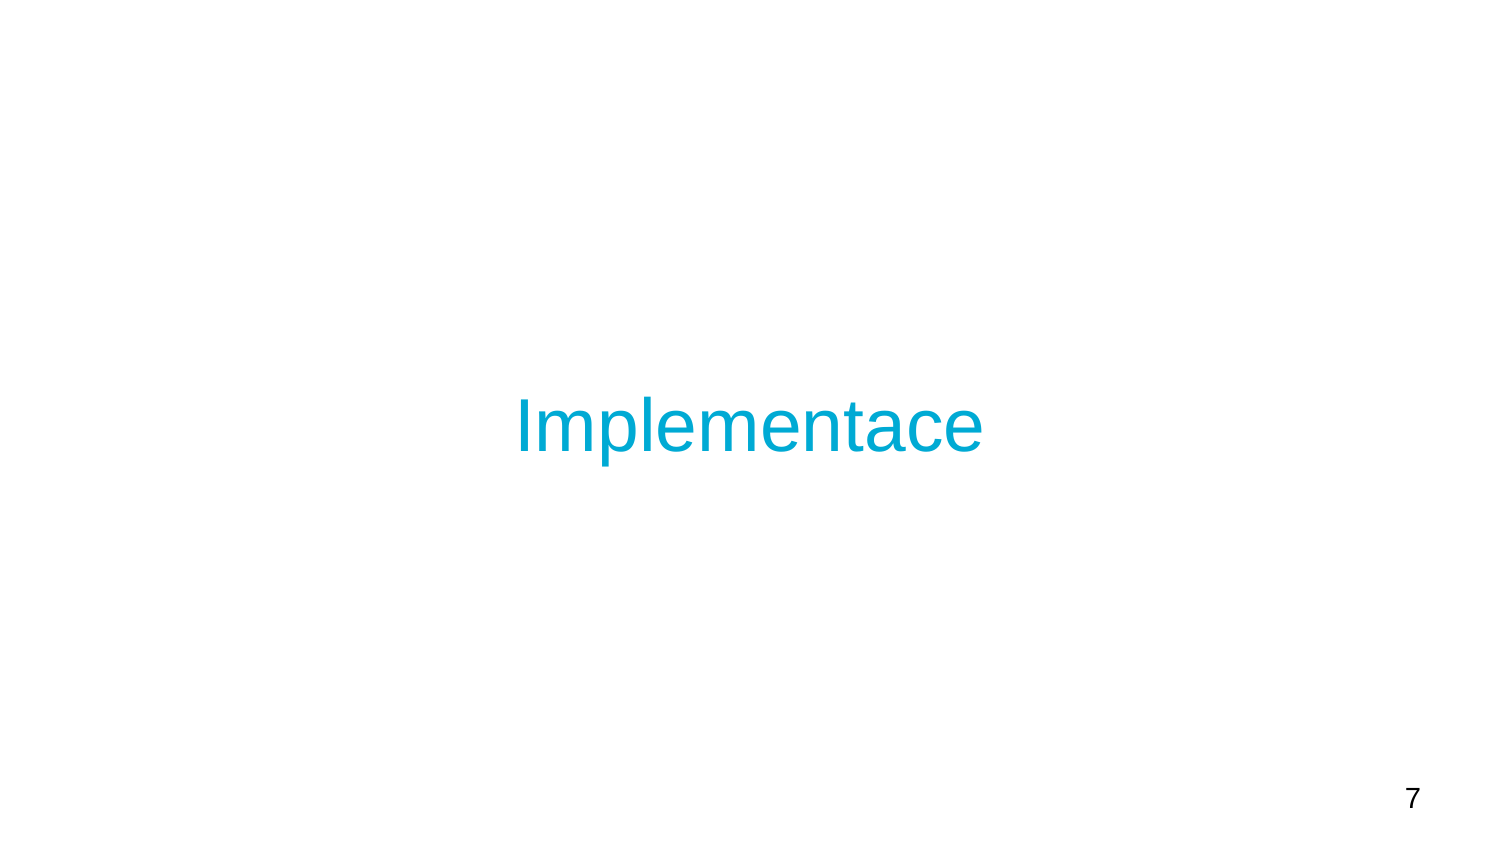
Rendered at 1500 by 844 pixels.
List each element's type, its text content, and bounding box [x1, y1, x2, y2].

title Implementace [51, 352, 1449, 491]
slide_number <číslo> [1389, 764, 1480, 830]
